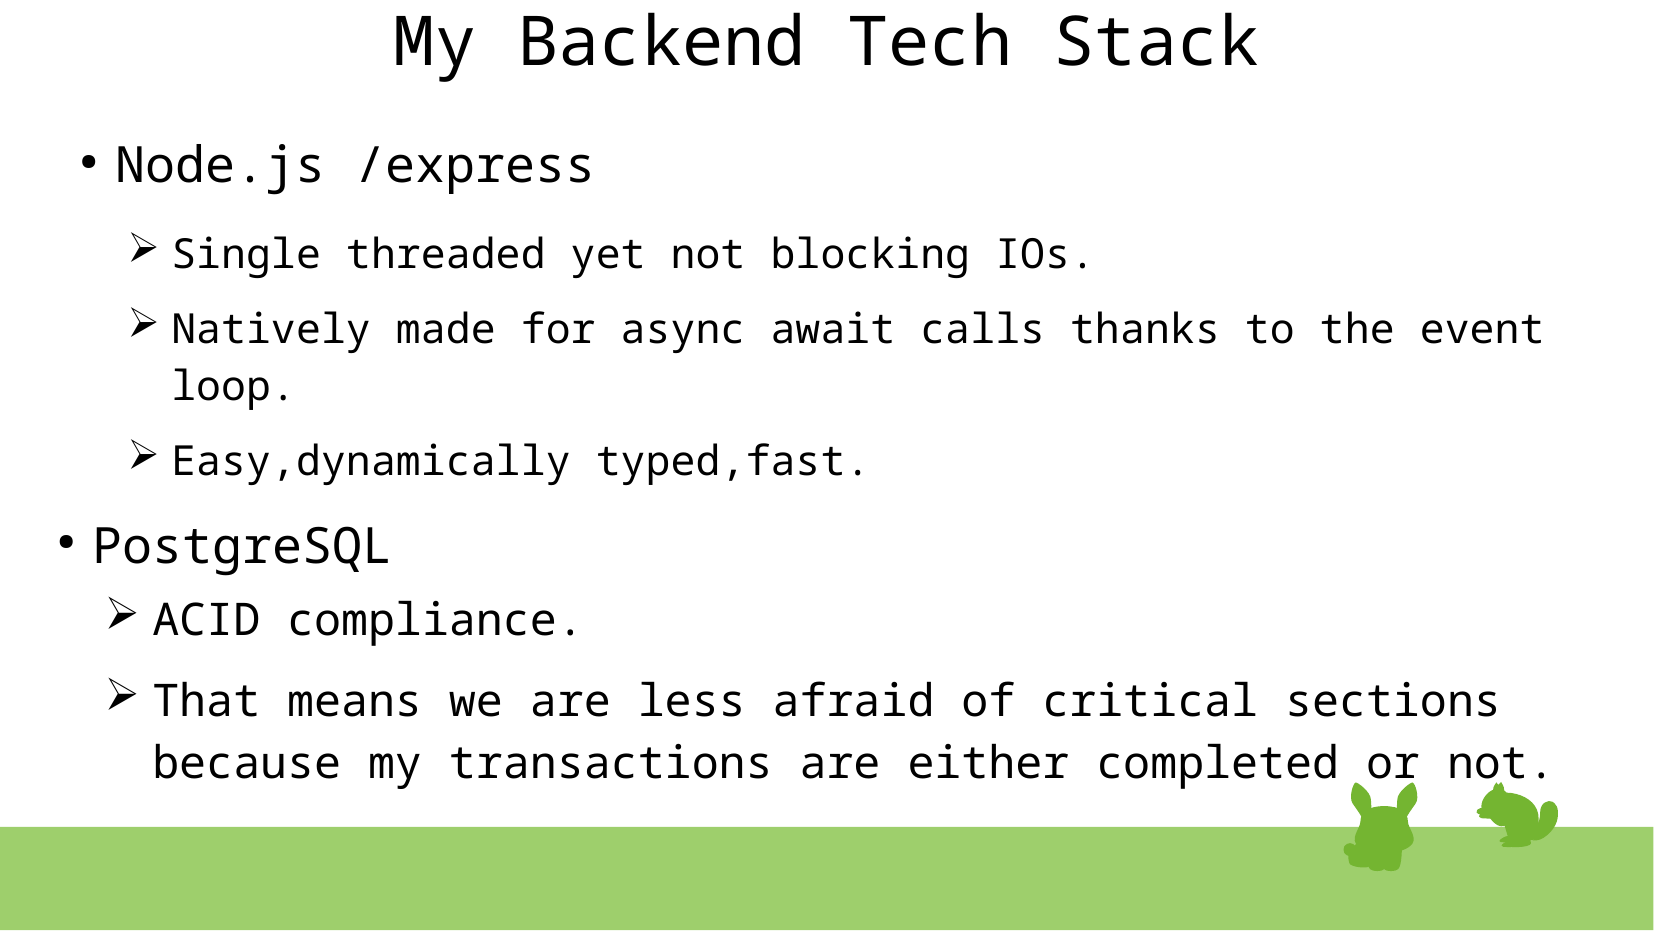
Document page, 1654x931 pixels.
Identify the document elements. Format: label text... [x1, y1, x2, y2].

text_box PostgreSQL [75, 506, 376, 581]
title My Backend Tech Stack [88, 0, 1565, 113]
text_box [37, 525, 88, 751]
list ACID compliance. That means we are less afraid of critical sections because my transactions are either completed or not. [88, 506, 1565, 826]
list Single threaded yet not blocking IOs. Natively made for async await calls thanks to the event loop. Easy,dynamically typed,fast. [112, 150, 1589, 488]
text_box Node.js /express [37, 112, 638, 215]
